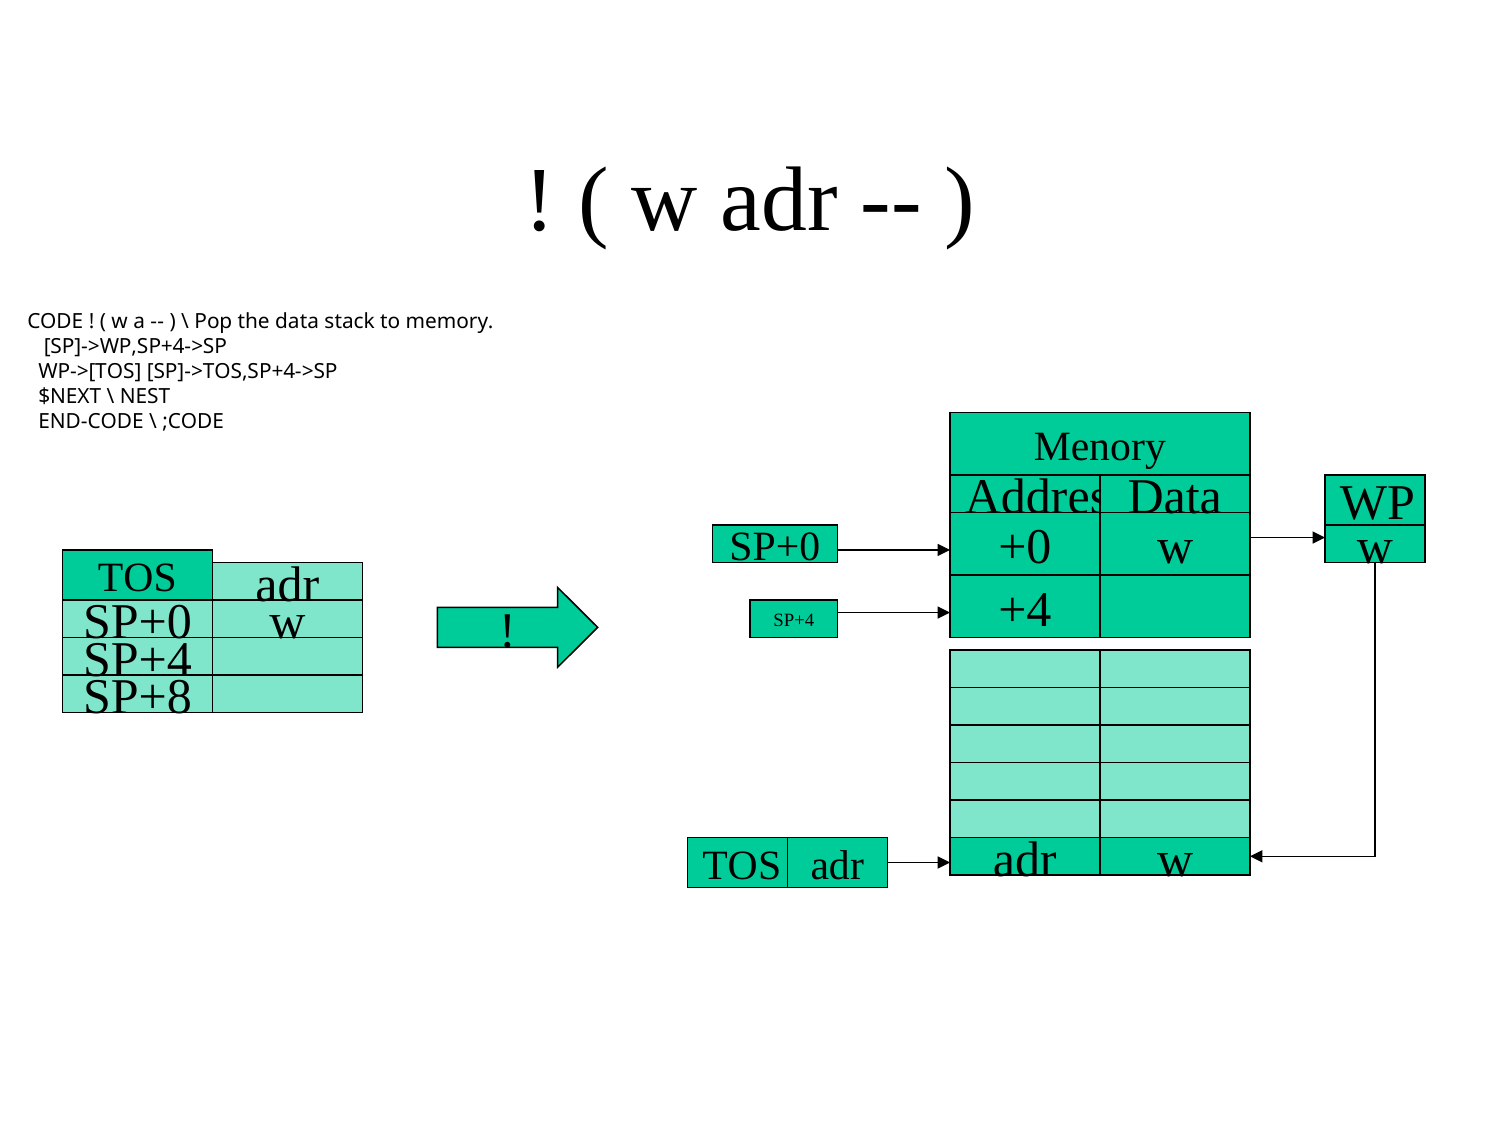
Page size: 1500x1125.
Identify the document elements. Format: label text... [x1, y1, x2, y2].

text_box adr [261, 589, 270, 599]
text_box Data [1169, 501, 1178, 511]
text_box adr [1021, 854, 1032, 874]
text_box w [1100, 837, 1251, 876]
text_box adr [950, 837, 1100, 876]
text_box SP+8 [62, 676, 213, 713]
text_box SP+0 [120, 607, 131, 623]
text_box Menory [950, 441, 1251, 474]
text_box w [1170, 862, 1180, 876]
text_box SP+0 [712, 524, 838, 563]
text_box adr [283, 579, 294, 599]
text_box ! [437, 587, 598, 668]
text_box Data [1100, 474, 1251, 513]
text_box Address [1006, 491, 1017, 511]
title ! ( w adr -- ) [112, 99, 1388, 288]
text_box SP+4 [120, 645, 131, 661]
text_box SP+0 [172, 607, 185, 637]
text_box TOS [62, 549, 213, 599]
text_box TOS [687, 837, 787, 888]
text_box w [213, 601, 363, 638]
text_box Address [971, 502, 990, 512]
text_box adr [998, 864, 1007, 874]
text_box Address [1031, 491, 1042, 511]
text_box Address [975, 484, 986, 499]
text_box Menory [1151, 441, 1161, 456]
text_box SP+8 [173, 682, 184, 695]
text_box Data [1137, 482, 1156, 511]
text_box Menory [1115, 442, 1126, 459]
text_box SP+8 [120, 682, 131, 698]
text_box SP+4 [170, 649, 182, 665]
text_box w [1100, 513, 1251, 575]
text_box SP+4 [750, 599, 838, 638]
text_box adr [787, 837, 888, 888]
text_box WP [1324, 474, 1426, 524]
text_box SP+4 [62, 638, 213, 676]
text_box [213, 638, 363, 713]
text_box SP+8 [172, 697, 185, 712]
text_box Data [1205, 501, 1214, 511]
text_box Address [950, 474, 1100, 512]
text_box Menory [1046, 441, 1057, 453]
text_box [950, 649, 1251, 837]
text_box CODE ! ( w a -- ) \ Pop the data stack to memory. [SP]->WP,SP+4->SP WP->[TOS] [SP]->TOS,SP+4->SP $NEXT \ NEST END-CODE \ ;CODE [12, 299, 1500, 441]
text_box +0 [950, 512, 1100, 575]
text_box adr [213, 562, 363, 601]
text_box SP+0 [62, 599, 213, 638]
text_box +4 [950, 575, 1100, 638]
text_box w [282, 624, 292, 638]
text_box w [1369, 549, 1379, 563]
text_box w [1324, 524, 1426, 563]
